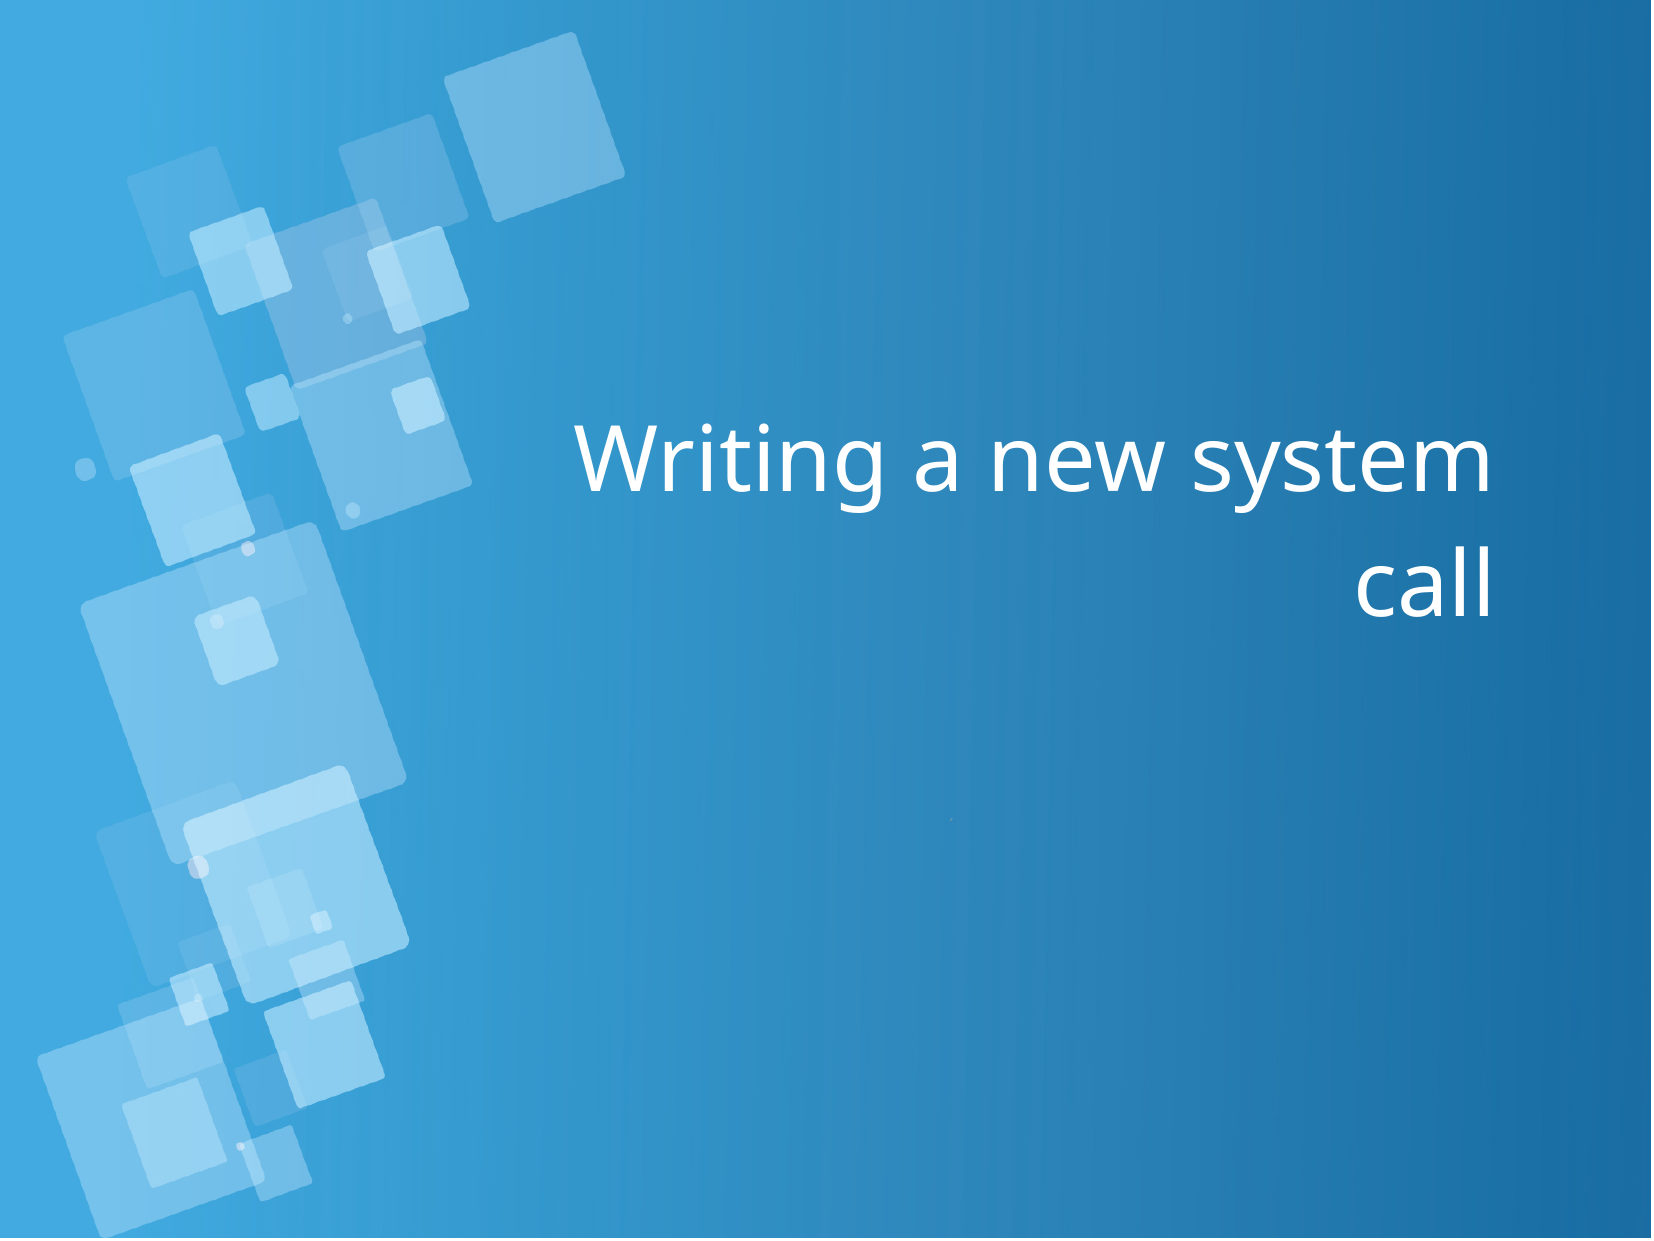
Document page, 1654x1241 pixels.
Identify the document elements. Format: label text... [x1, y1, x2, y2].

picture [0, 0, 1651, 1238]
title Writing a new system call [570, 407, 1497, 630]
